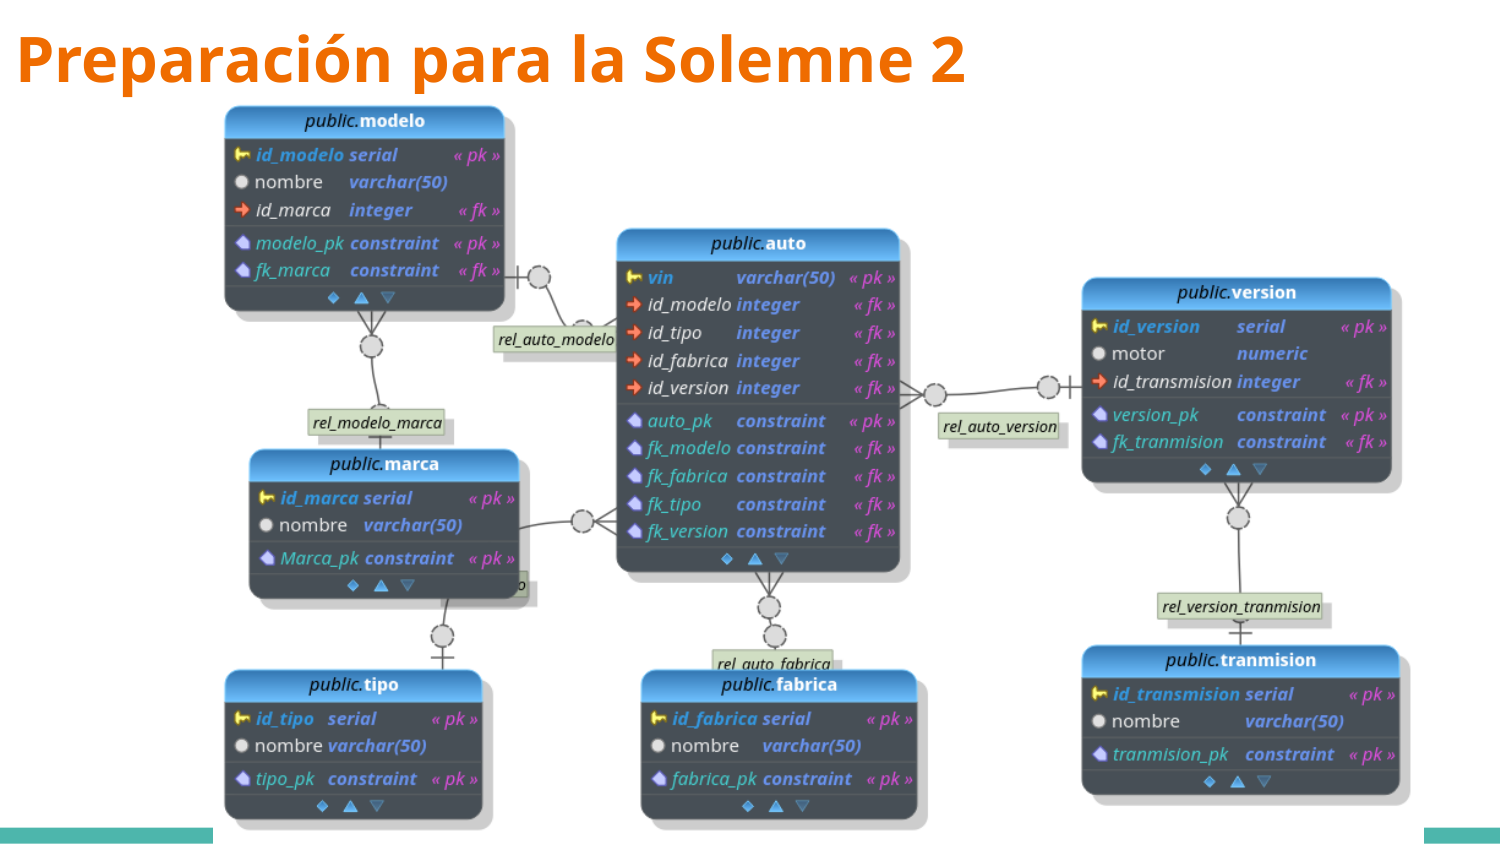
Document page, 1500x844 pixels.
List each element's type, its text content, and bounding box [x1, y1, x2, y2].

title Preparación para la Solemne 2 [0, 0, 1398, 116]
picture [213, 94, 1424, 844]
